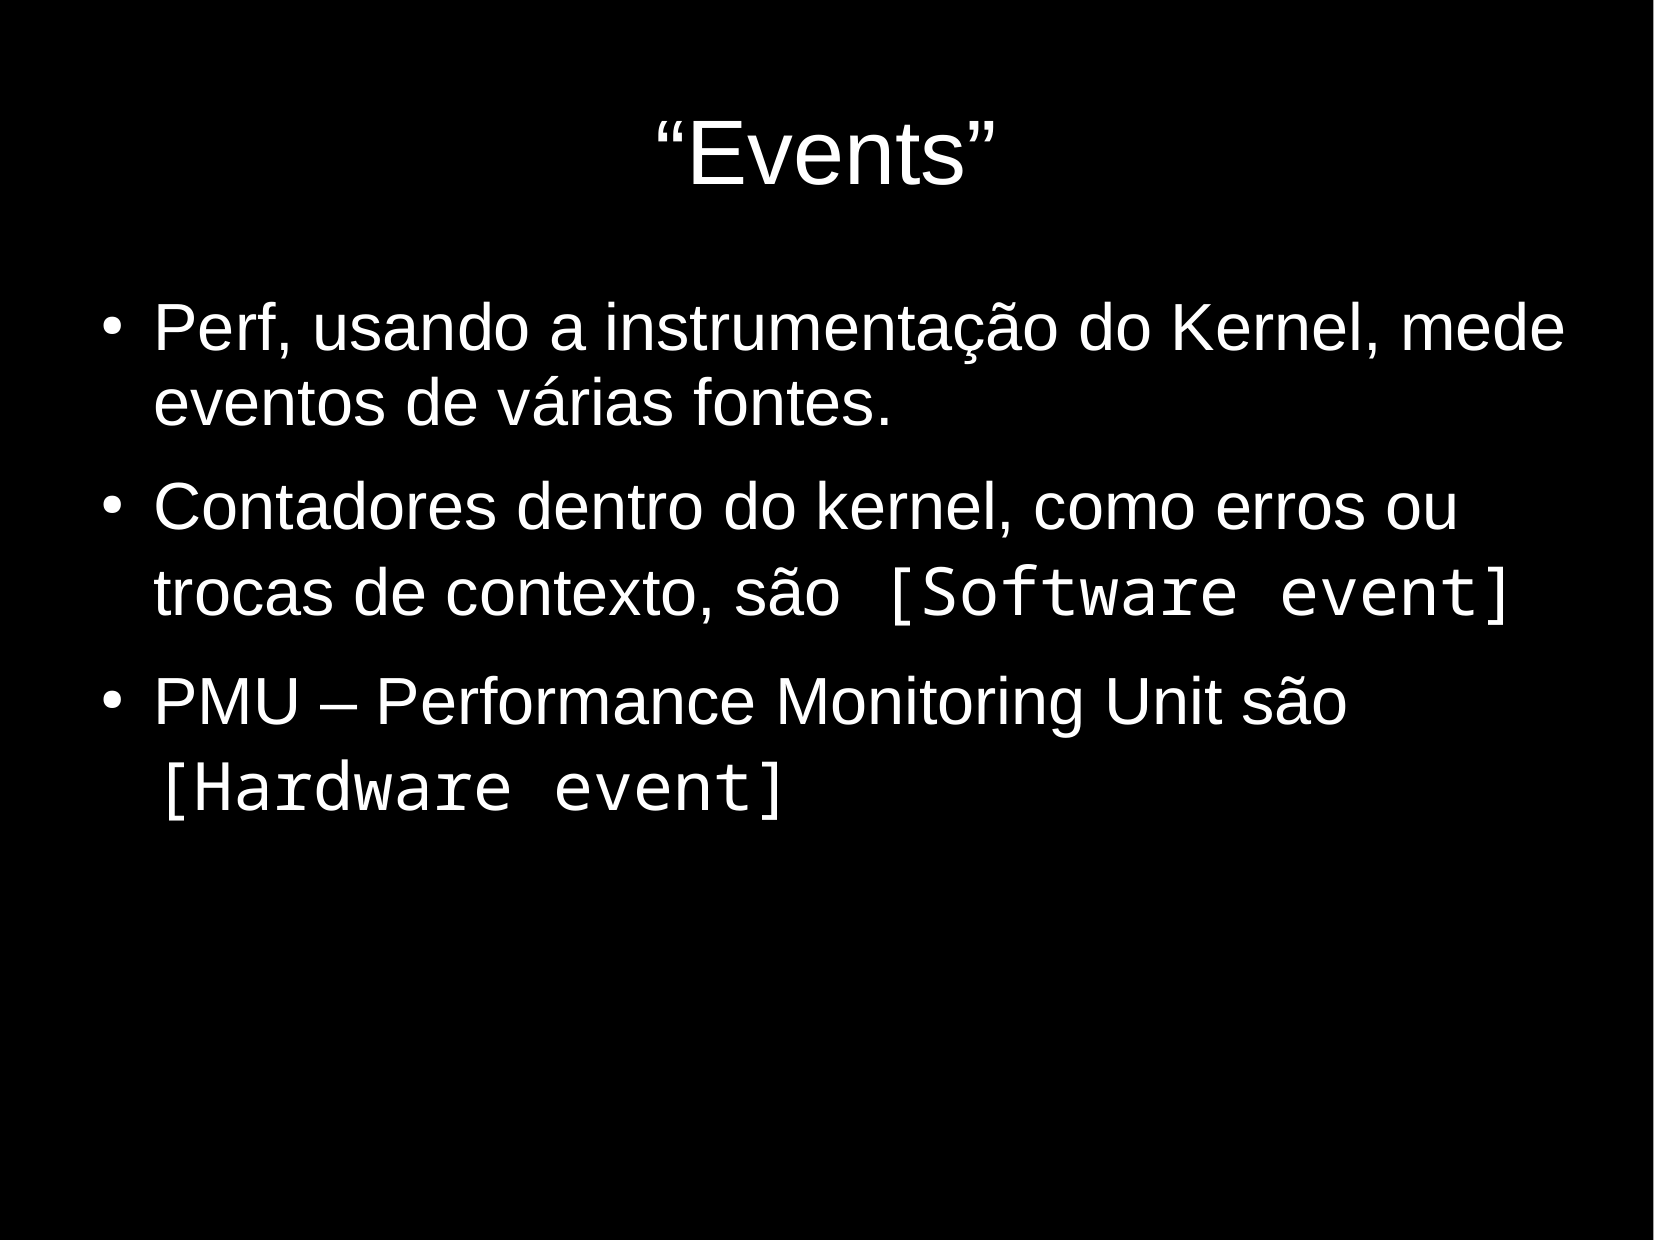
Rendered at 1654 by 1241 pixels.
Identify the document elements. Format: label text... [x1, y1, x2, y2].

list Perf, usando a instrumentação do Kernel, mede eventos de várias fontes. Contadores dentro do kernel, como erros ou trocas de contexto, são [Software event] PMU – Performance Monitoring Unit são [Hardware event] [82, 290, 1571, 1109]
title “Events” [82, 49, 1571, 257]
